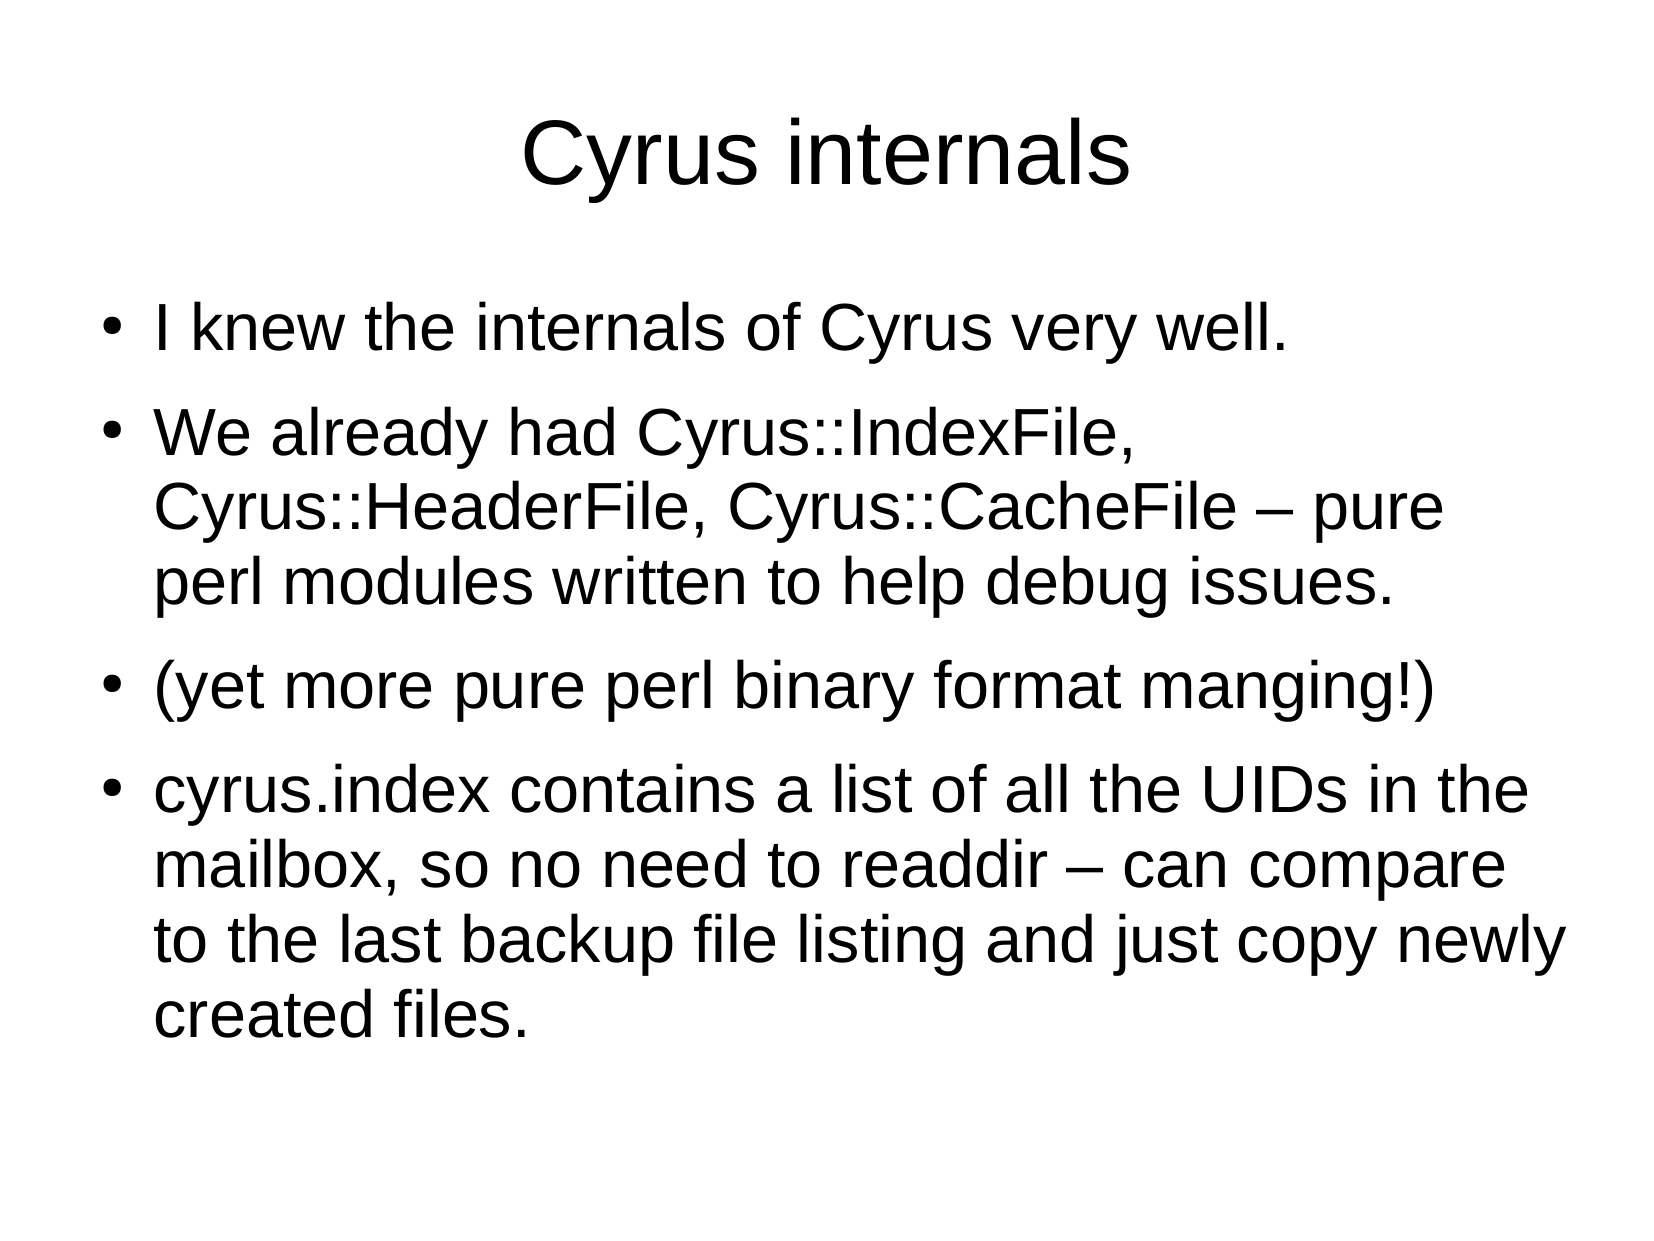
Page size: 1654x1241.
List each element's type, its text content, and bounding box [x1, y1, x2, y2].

title Cyrus internals [82, 49, 1571, 257]
list I knew the internals of Cyrus very well. We already had Cyrus::IndexFile, Cyrus::HeaderFile, Cyrus::CacheFile – pure perl modules written to help debug issues. (yet more pure perl binary format manging!) cyrus.index contains a list of all the UIDs in the mailbox, so no need to readdir – can compare to the last backup file listing and just copy newly created files. [82, 290, 1571, 1109]
